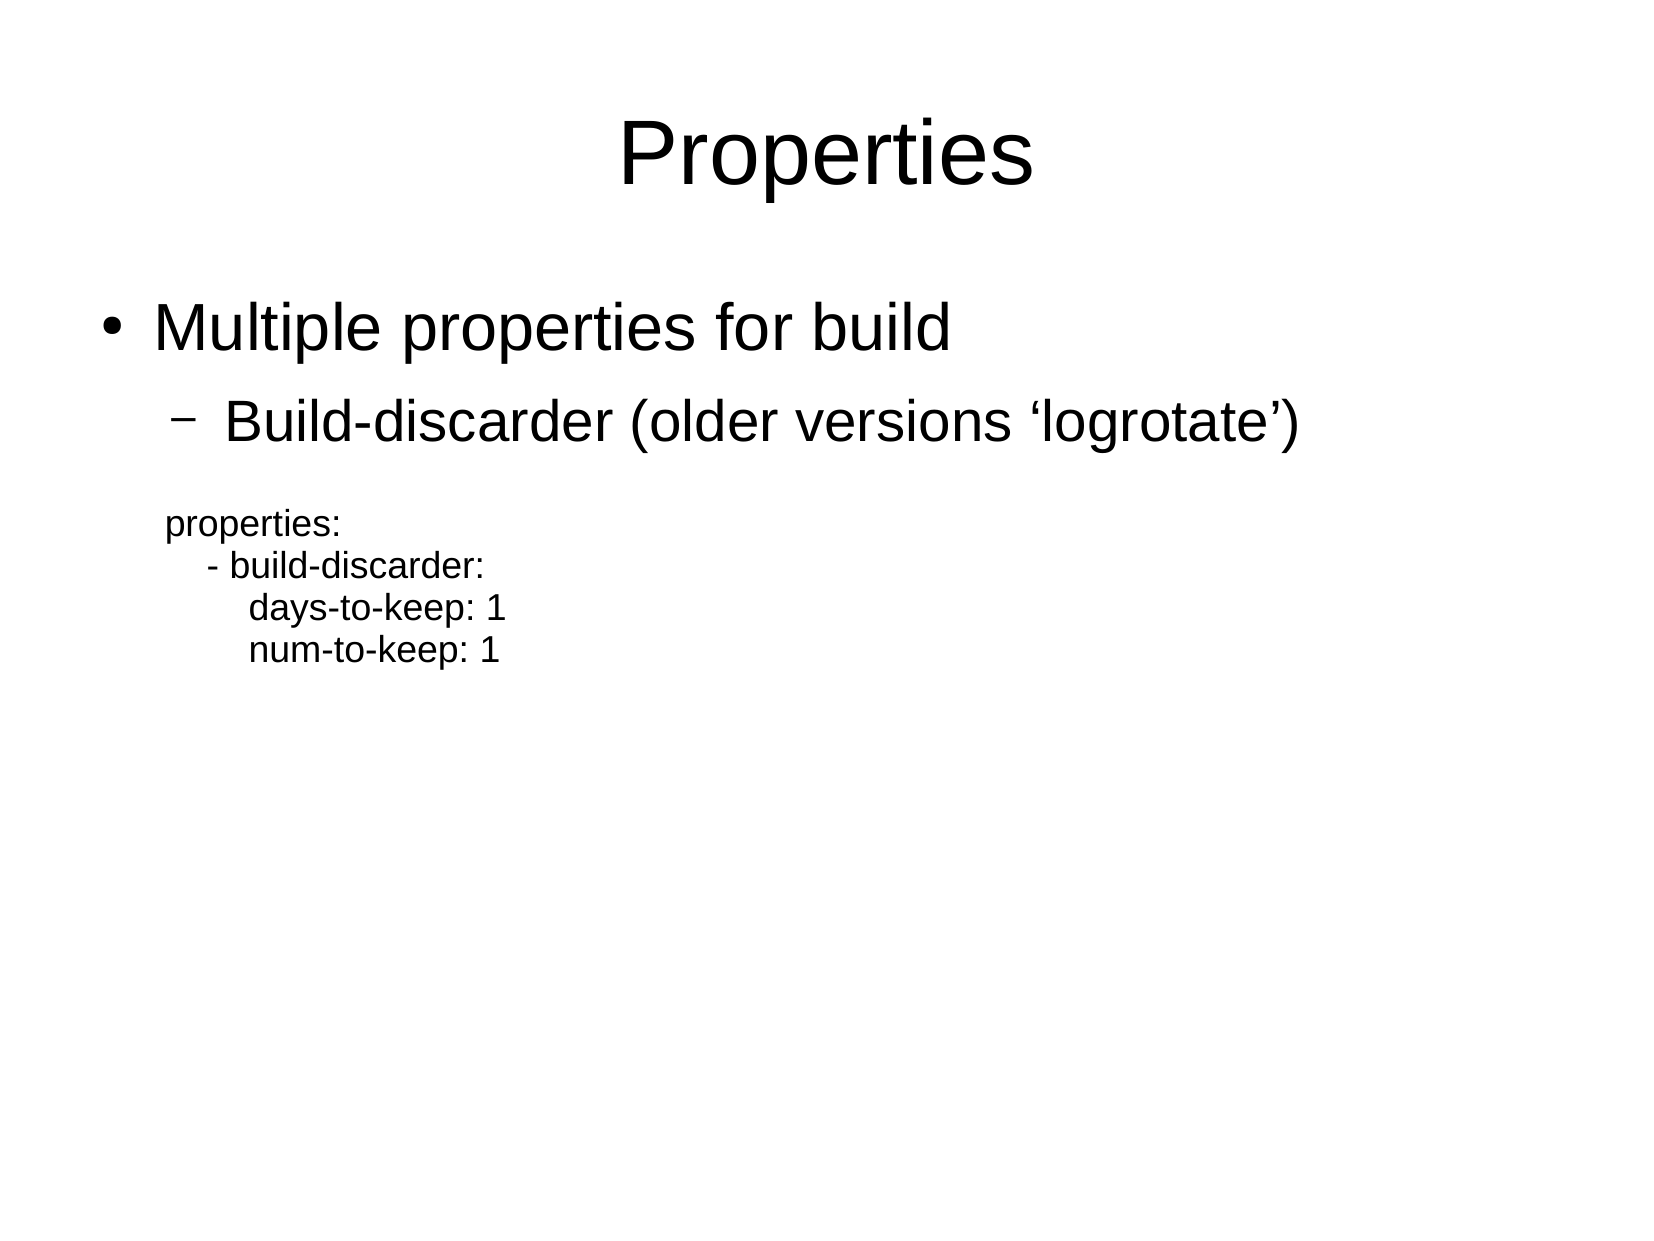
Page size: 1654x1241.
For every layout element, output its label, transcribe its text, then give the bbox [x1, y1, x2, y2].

text_box properties: - build-discarder: days-to-keep: 1 num-to-keep: 1 [150, 495, 974, 678]
list Multiple properties for build Build-discarder (older versions ‘logrotate’) [82, 290, 1571, 1010]
title Properties [82, 49, 1571, 257]
